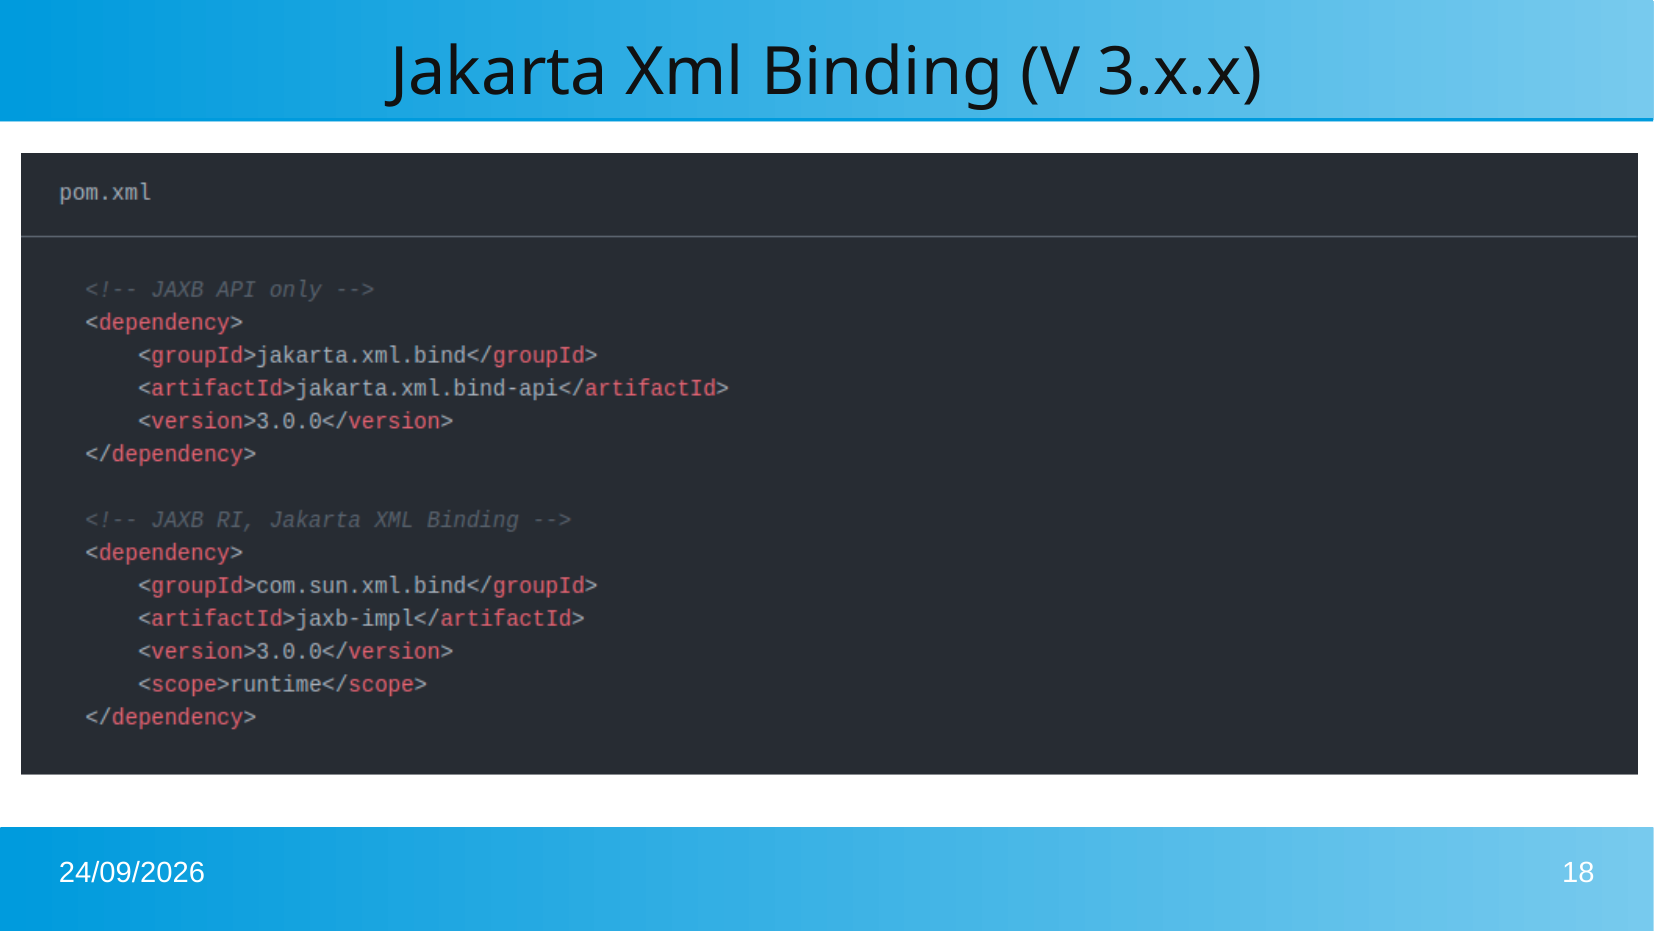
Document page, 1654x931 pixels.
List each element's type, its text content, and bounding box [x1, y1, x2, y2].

title Jakarta Xml Binding (V 3.x.x) [59, 29, 1595, 108]
picture [21, 153, 1638, 778]
